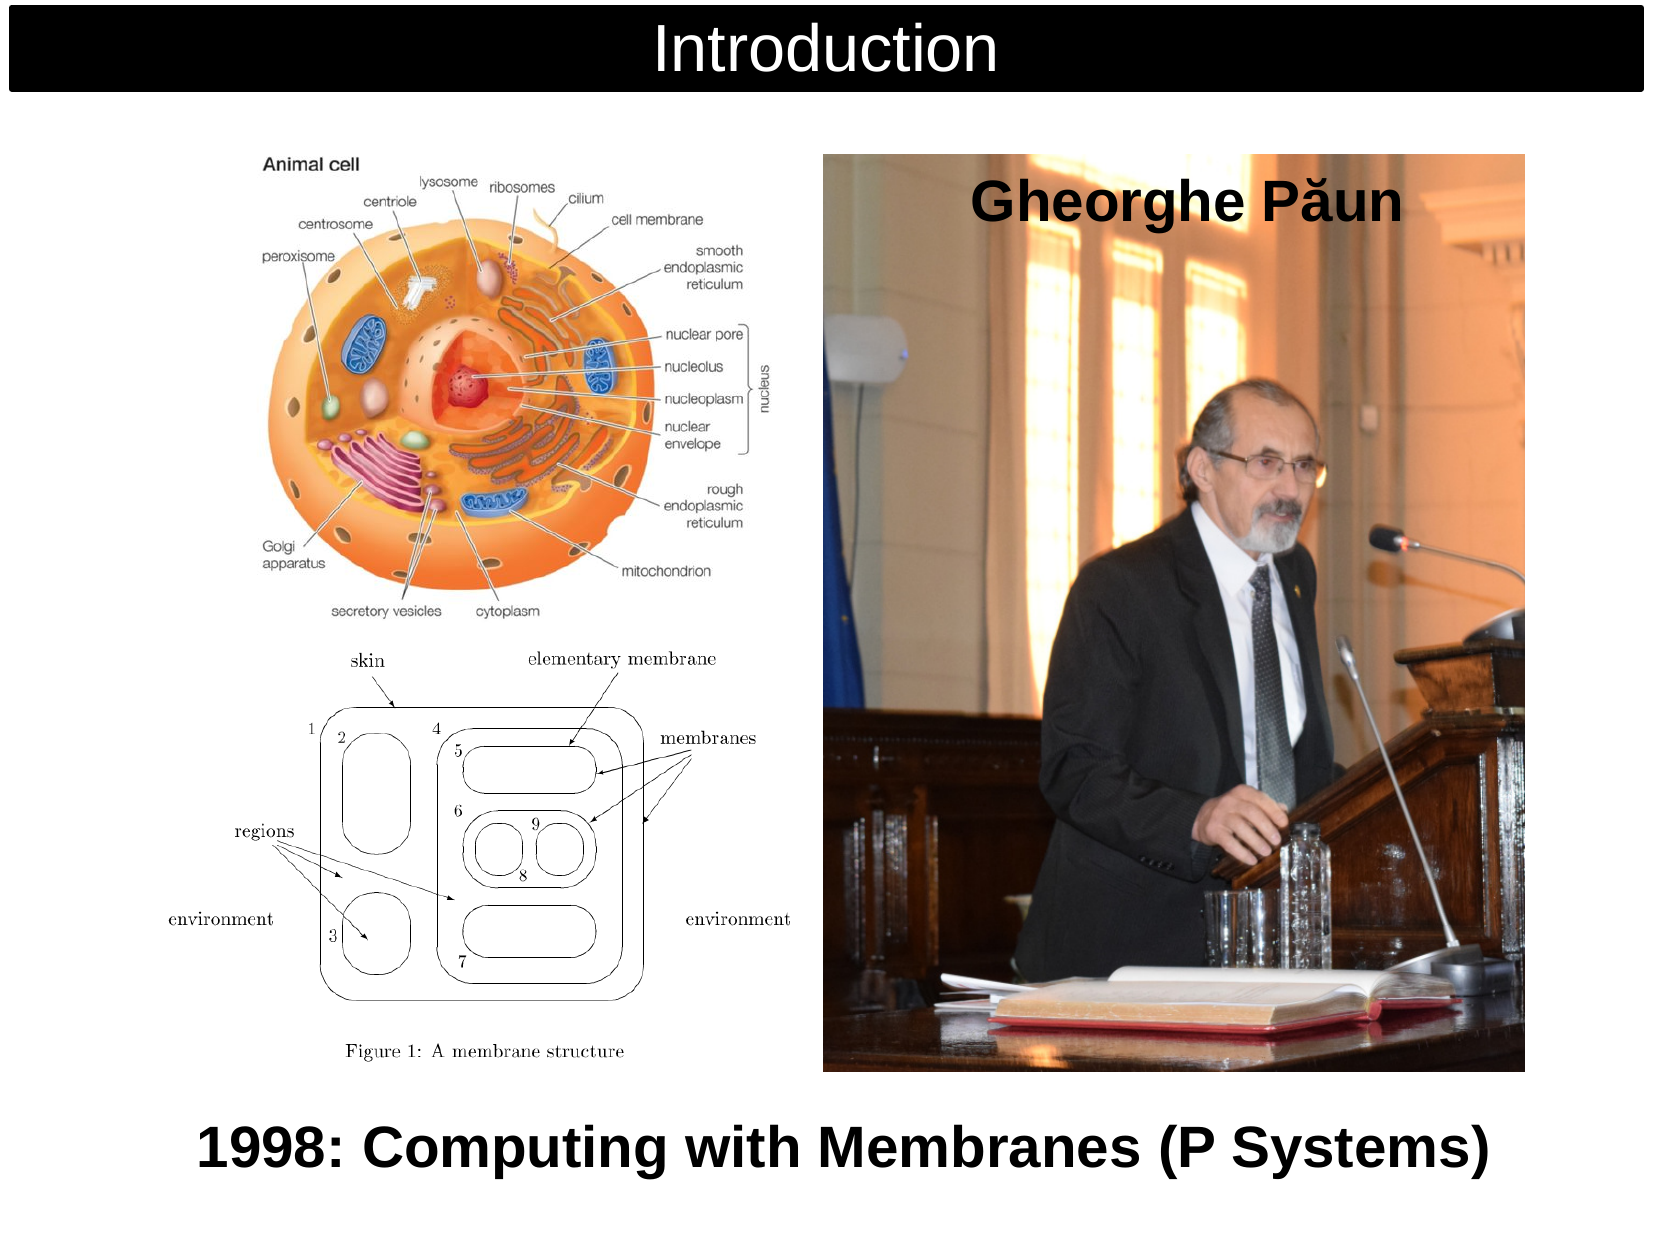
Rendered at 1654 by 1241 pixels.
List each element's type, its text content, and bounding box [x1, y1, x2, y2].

text_box 1998: Computing with Membranes (P Systems) [181, 1107, 1511, 1188]
picture [124, 148, 1525, 1072]
title Introduction [11, 7, 1642, 89]
text_box Gheorghe Păun [939, 161, 1436, 242]
picture [158, 636, 796, 1066]
